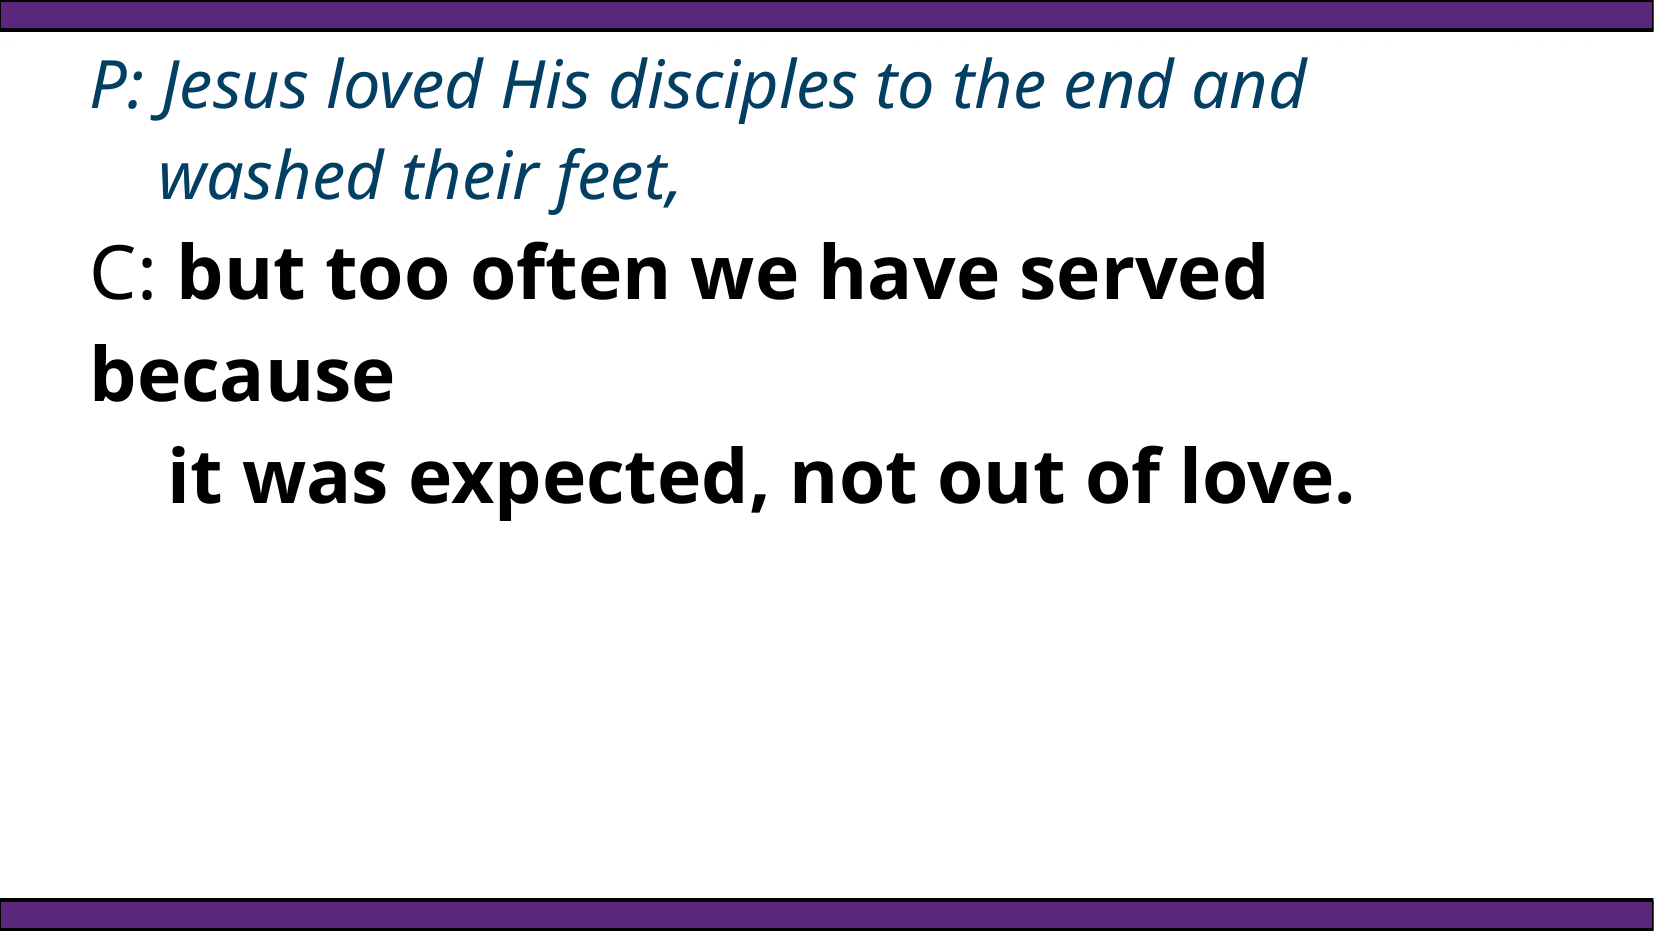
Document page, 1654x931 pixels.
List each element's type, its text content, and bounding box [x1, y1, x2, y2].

picture [0, 31, 1654, 900]
text_box [0, 0, 1654, 31]
text_box P: Jesus loved His disciples to the end and washed their feet, C: but too often we have served because it was expected, not out of love. [75, 30, 1591, 422]
text_box [0, 900, 1654, 931]
